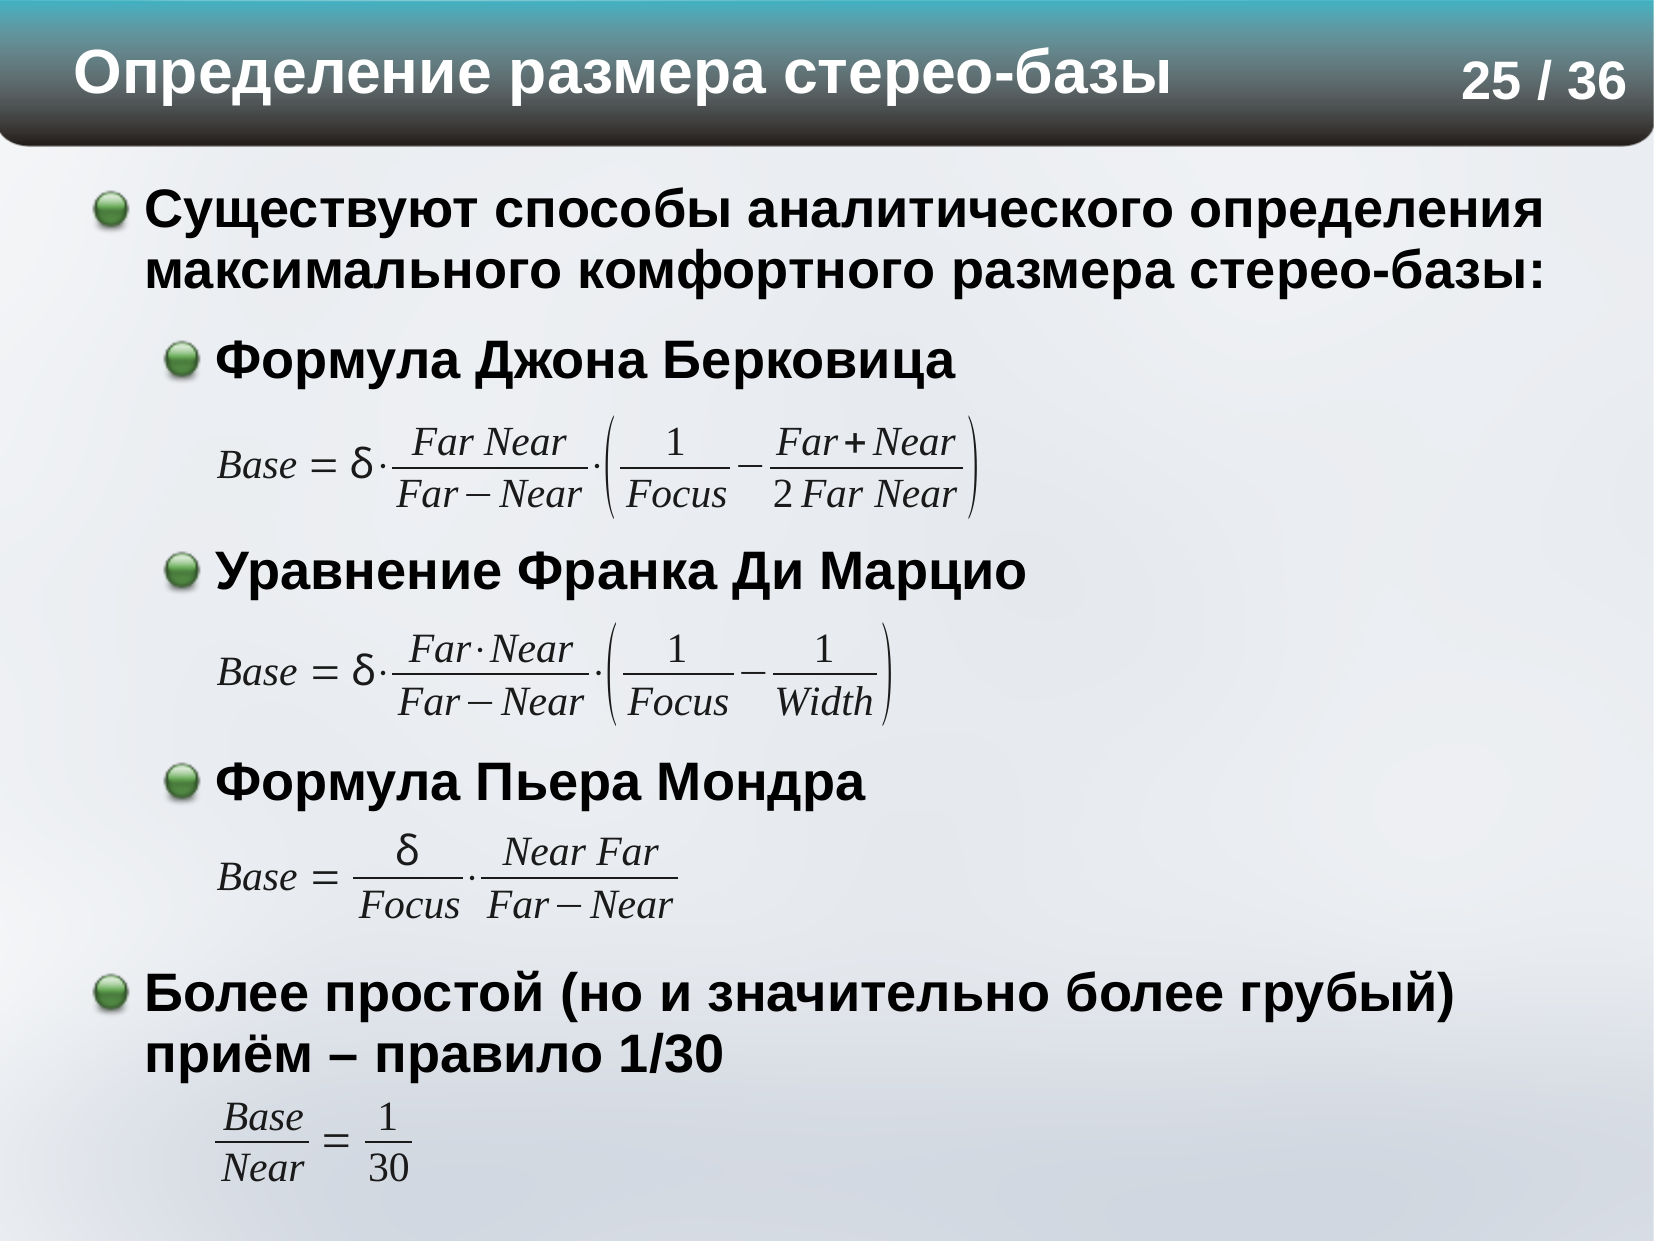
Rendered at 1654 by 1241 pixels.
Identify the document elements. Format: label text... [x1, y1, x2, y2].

picture [0, 0, 1654, 1241]
text_box 5 / 36 [1446, 42, 1654, 179]
chart [207, 1092, 421, 1192]
text_box Определение размера стерео-базы [59, 29, 1359, 115]
chart [207, 620, 901, 729]
chart [207, 413, 987, 522]
chart [207, 826, 688, 928]
text_box Существуют способы аналитического определения максимального комфортного размера стерео-базы: Формула Джона Берковица Уравнение Франка Ди Марцио Формула Пьера Мондра Более простой (но и значительно более грубый) приём – правило 1/30 [70, 171, 1625, 1092]
